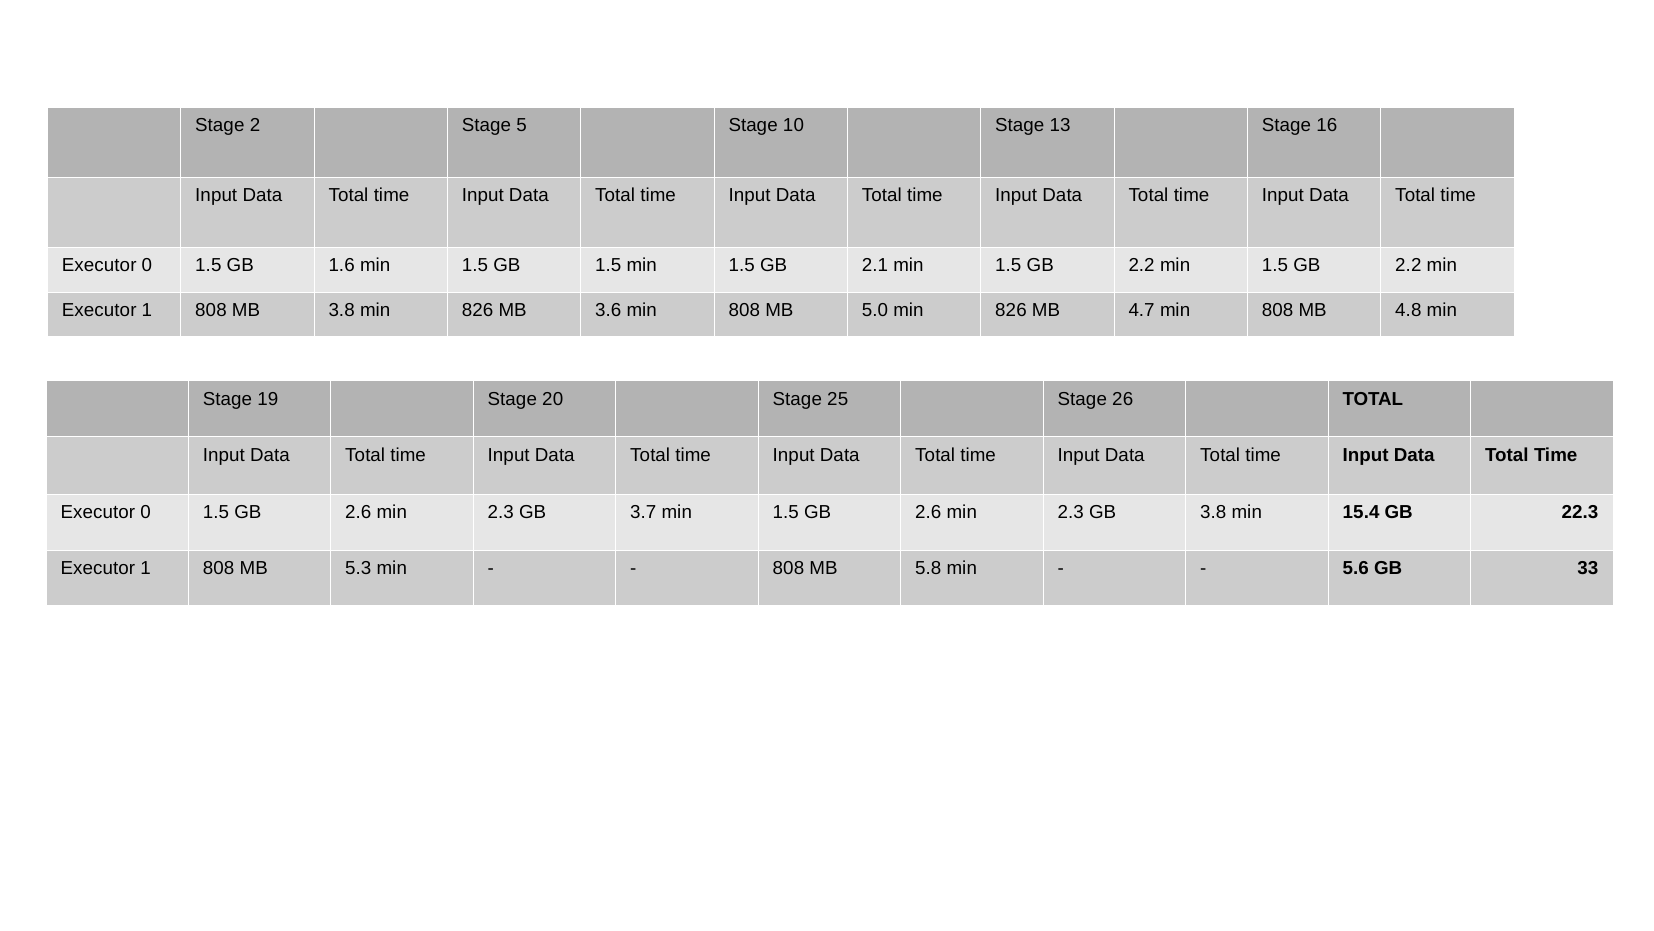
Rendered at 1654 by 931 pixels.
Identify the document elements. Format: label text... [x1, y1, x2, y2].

table_header Stage 10 [715, 108, 847, 177]
table_cell 808 MB [1248, 293, 1380, 336]
table_cell 5.8 min [901, 551, 1043, 605]
table_cell 15.4 GB [1329, 495, 1470, 550]
table_cell 5.3 min [331, 551, 473, 605]
table_cell Total Time [1471, 437, 1613, 494]
table_cell 3.8 min [1186, 495, 1328, 550]
table_cell 2.2 min [1381, 248, 1514, 292]
table_header [1115, 108, 1247, 177]
table_cell 33 [1471, 551, 1613, 605]
table_cell 1.5 GB [448, 248, 580, 292]
table_header [315, 108, 447, 177]
table_header [1471, 381, 1613, 436]
table_cell 2.1 min [848, 248, 980, 292]
table_cell 3.7 min [616, 495, 758, 550]
table_header Stage 2 [181, 108, 314, 177]
table_cell Total time [1115, 178, 1247, 247]
table_cell 5.0 min [848, 293, 980, 336]
table_header Stage 20 [474, 381, 615, 436]
table_cell 1.5 GB [181, 248, 314, 292]
table_cell Input Data [715, 178, 847, 247]
table_cell Total time [1186, 437, 1328, 494]
table_cell 1.5 GB [1248, 248, 1380, 292]
table_cell - [474, 551, 615, 605]
table_cell Total time [581, 178, 714, 247]
table_cell 1.5 GB [759, 495, 900, 550]
table_header [47, 381, 188, 436]
table_header [1381, 108, 1514, 177]
table_cell [47, 437, 188, 494]
table_header [848, 108, 980, 177]
table_cell Executor 0 [48, 248, 180, 292]
table_cell 1.5 GB [715, 248, 847, 292]
table_cell Total time [331, 437, 473, 494]
table_cell 2.2 min [1115, 248, 1247, 292]
table_header Stage 26 [1044, 381, 1185, 436]
table_header Stage 5 [448, 108, 580, 177]
table_cell - [1044, 551, 1185, 605]
table_header Stage 19 [189, 381, 330, 436]
table_cell Total time [901, 437, 1043, 494]
table_cell Input Data [759, 437, 900, 494]
table_cell 3.6 min [581, 293, 714, 336]
table_cell Input Data [1248, 178, 1380, 247]
table_cell 22.3 [1471, 495, 1613, 550]
table_cell Total time [848, 178, 980, 247]
table_header Stage 16 [1248, 108, 1380, 177]
table_cell 4.8 min [1381, 293, 1514, 336]
table_header TOTAL [1329, 381, 1470, 436]
table_cell 1.5 GB [189, 495, 330, 550]
table_cell 1.6 min [315, 248, 447, 292]
table_cell Input Data [474, 437, 615, 494]
table_cell 2.3 GB [1044, 495, 1185, 550]
table_header Stage 25 [759, 381, 900, 436]
table_cell Input Data [189, 437, 330, 494]
table_cell 808 MB [759, 551, 900, 605]
table_cell 1.5 GB [981, 248, 1114, 292]
table_cell 808 MB [181, 293, 314, 336]
table_cell 4.7 min [1115, 293, 1247, 336]
table_cell Executor 1 [48, 293, 180, 336]
table_cell [48, 178, 180, 247]
table_cell - [616, 551, 758, 605]
table_cell 826 MB [448, 293, 580, 336]
table_cell Input Data [1044, 437, 1185, 494]
table_cell Input Data [181, 178, 314, 247]
table_cell 3.8 min [315, 293, 447, 336]
table_cell - [1186, 551, 1328, 605]
table_header [331, 381, 473, 436]
table_cell 5.6 GB [1329, 551, 1470, 605]
table_header [616, 381, 758, 436]
table_cell Executor 1 [47, 551, 188, 605]
table_cell Input Data [981, 178, 1114, 247]
table_header Stage 13 [981, 108, 1114, 177]
table_cell Input Data [448, 178, 580, 247]
table_cell 2.6 min [901, 495, 1043, 550]
table_cell Total time [1381, 178, 1514, 247]
table_cell Total time [616, 437, 758, 494]
table_cell 808 MB [715, 293, 847, 336]
table_header [1186, 381, 1328, 436]
table_header [901, 381, 1043, 436]
table_cell Total time [315, 178, 447, 247]
table_cell 808 MB [189, 551, 330, 605]
table_header [581, 108, 714, 177]
table_cell 2.3 GB [474, 495, 615, 550]
table_cell 1.5 min [581, 248, 714, 292]
table_cell 826 MB [981, 293, 1114, 336]
table_cell Input Data [1329, 437, 1470, 494]
table_cell 2.6 min [331, 495, 473, 550]
table_cell Executor 0 [47, 495, 188, 550]
table_header [48, 108, 180, 177]
